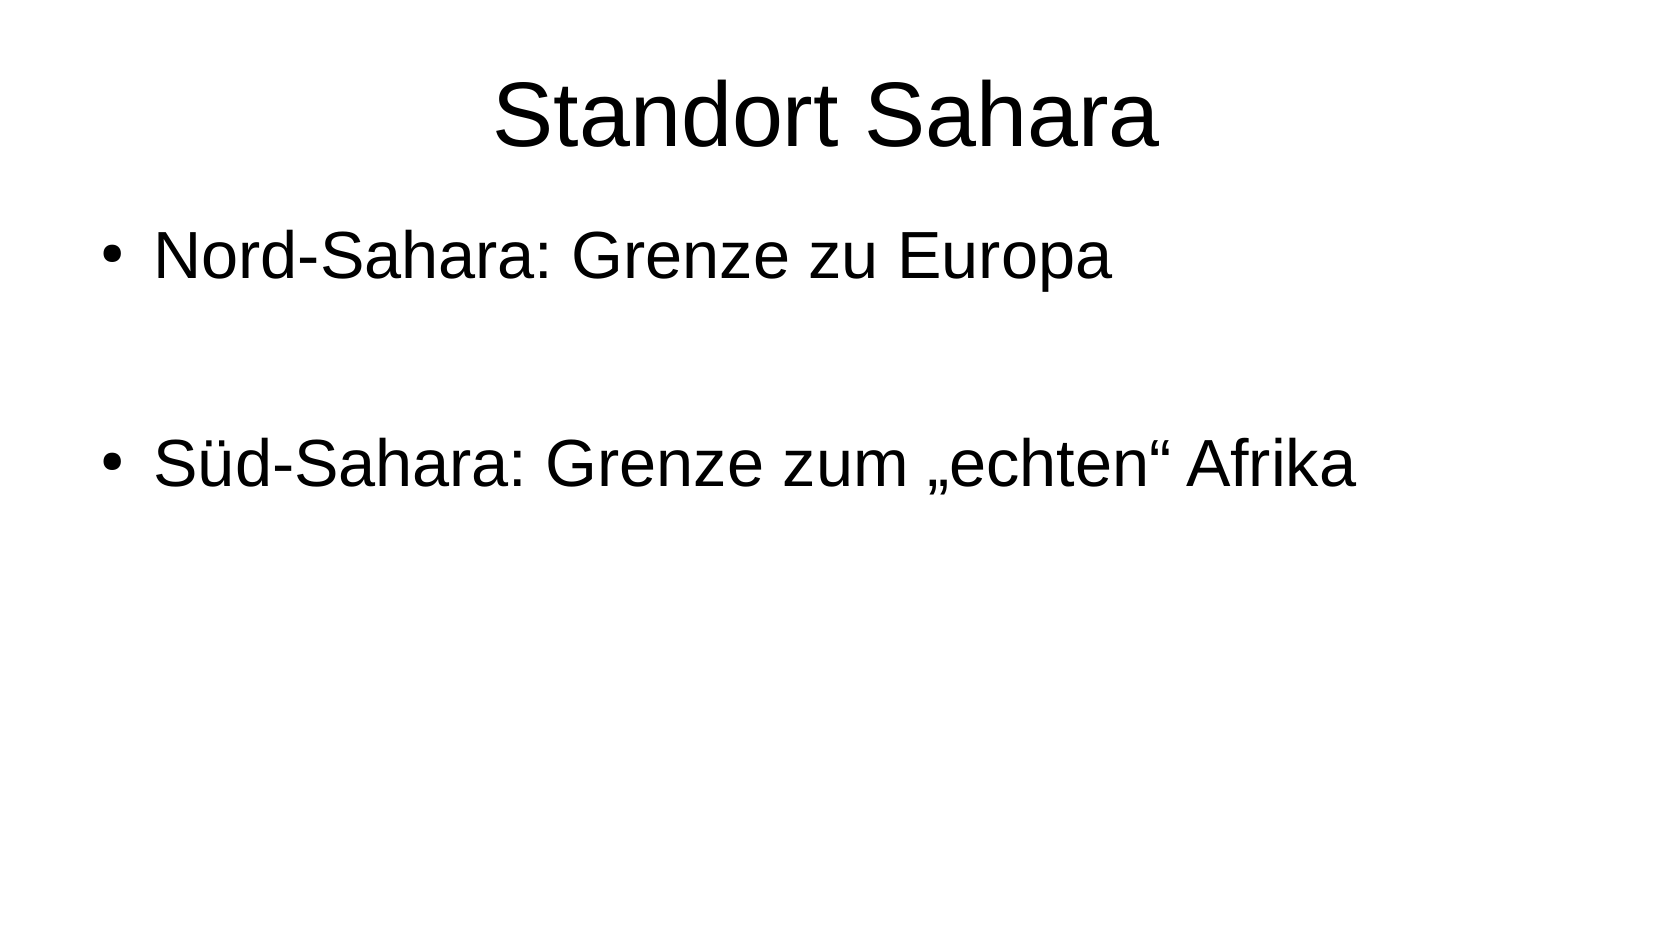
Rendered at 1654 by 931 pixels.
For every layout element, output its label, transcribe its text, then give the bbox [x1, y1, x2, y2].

list Nord-Sahara: Grenze zu Europa Süd-Sahara: Grenze zum „echten“ Afrika [82, 217, 1571, 758]
title Standort Sahara [82, 37, 1571, 193]
